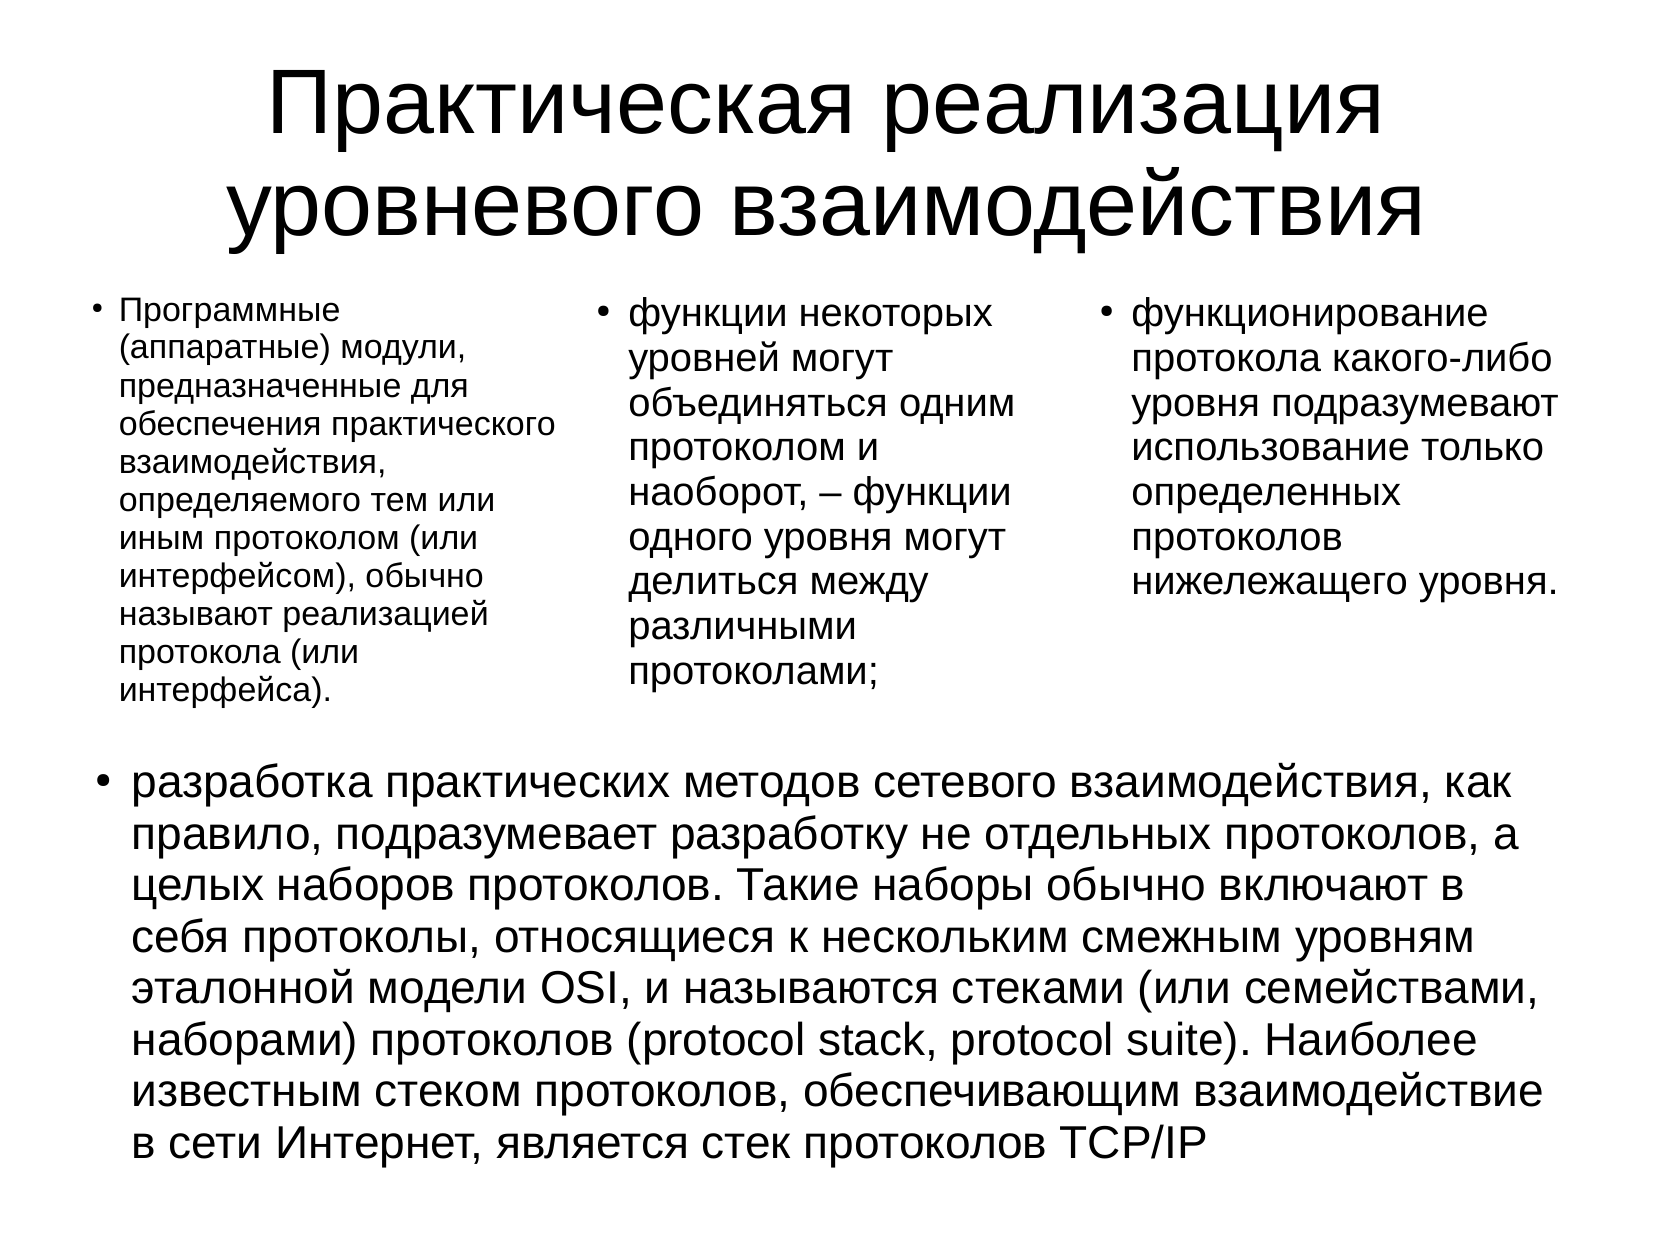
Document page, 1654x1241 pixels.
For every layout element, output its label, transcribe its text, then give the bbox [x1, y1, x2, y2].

list функции некоторых уровней могут объединяться одним протоколом и наоборот, – функции одного уровня могут делиться между различными протоколами; [585, 290, 1065, 697]
list функционирование протокола какого-либо уровня подразумевают использование только определенных протоколов нижележащего уровня. [1088, 290, 1569, 697]
title Практическая реализация уровневого взаимодействия [82, 49, 1571, 257]
list Программные (аппаратные) модули, предназначенные для обеспечения практического взаимодействия, определяемого тем или иным протоколом (или интерфейсом), обычно называют реализацией протокола (или интерфейса). [82, 290, 562, 733]
list разработка практических методов сетевого взаимодействия, как правило, подразумевает разработку не отдельных протоколов, а целых наборов протоколов. Такие наборы обычно включают в себя протоколы, относящиеся к нескольким смежным уровням эталонной модели OSI, и называются стеками (или семействами, наборами) протоколов (protocol stack, protocol suite). Наиболее известным стеком протоколов, обеспечивающим взаимодействие в сети Интернет, является стек протоколов TCP/IP [82, 755, 1560, 1217]
